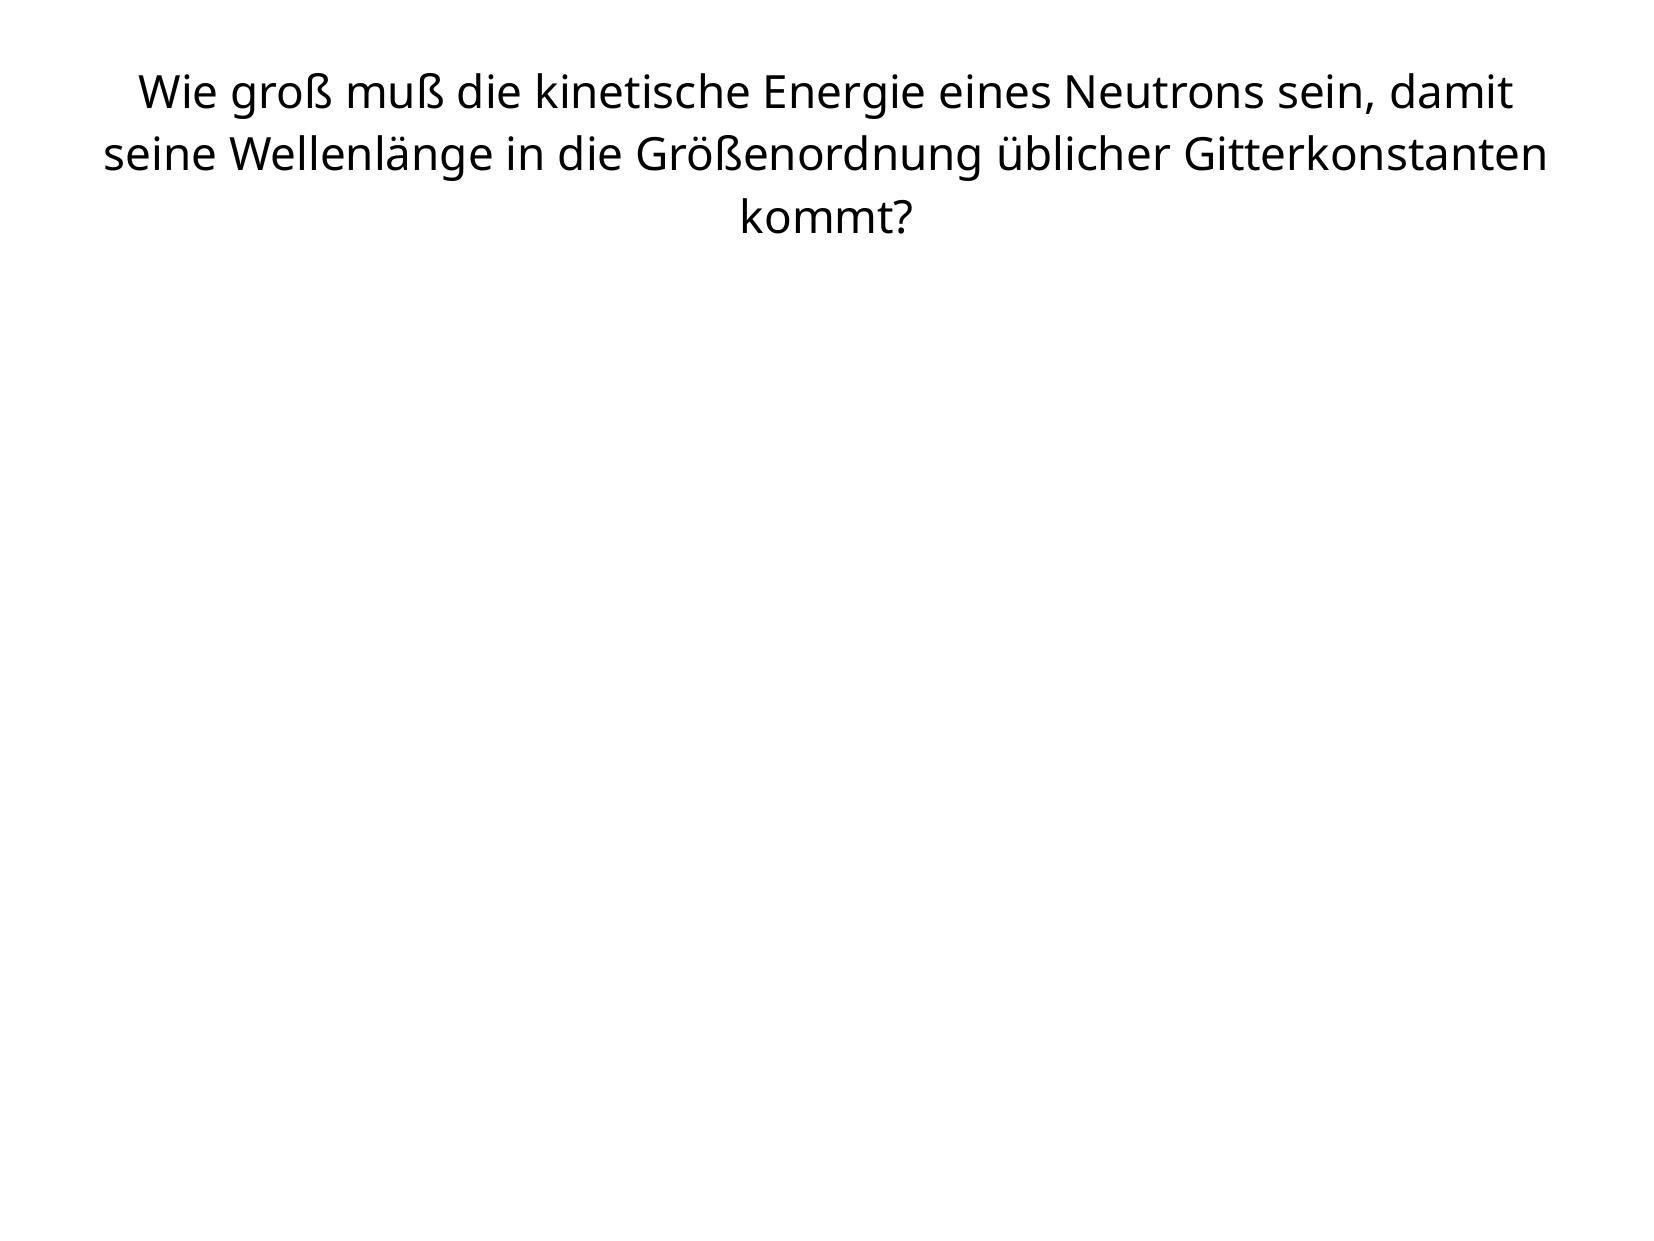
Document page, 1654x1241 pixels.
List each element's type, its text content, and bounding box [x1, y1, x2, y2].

title Wie groß muß die kinetische Energie eines Neutrons sein, damit seine Wellenlänge in die Größenordnung üblicher Gitterkonstanten kommt? [82, 49, 1571, 257]
